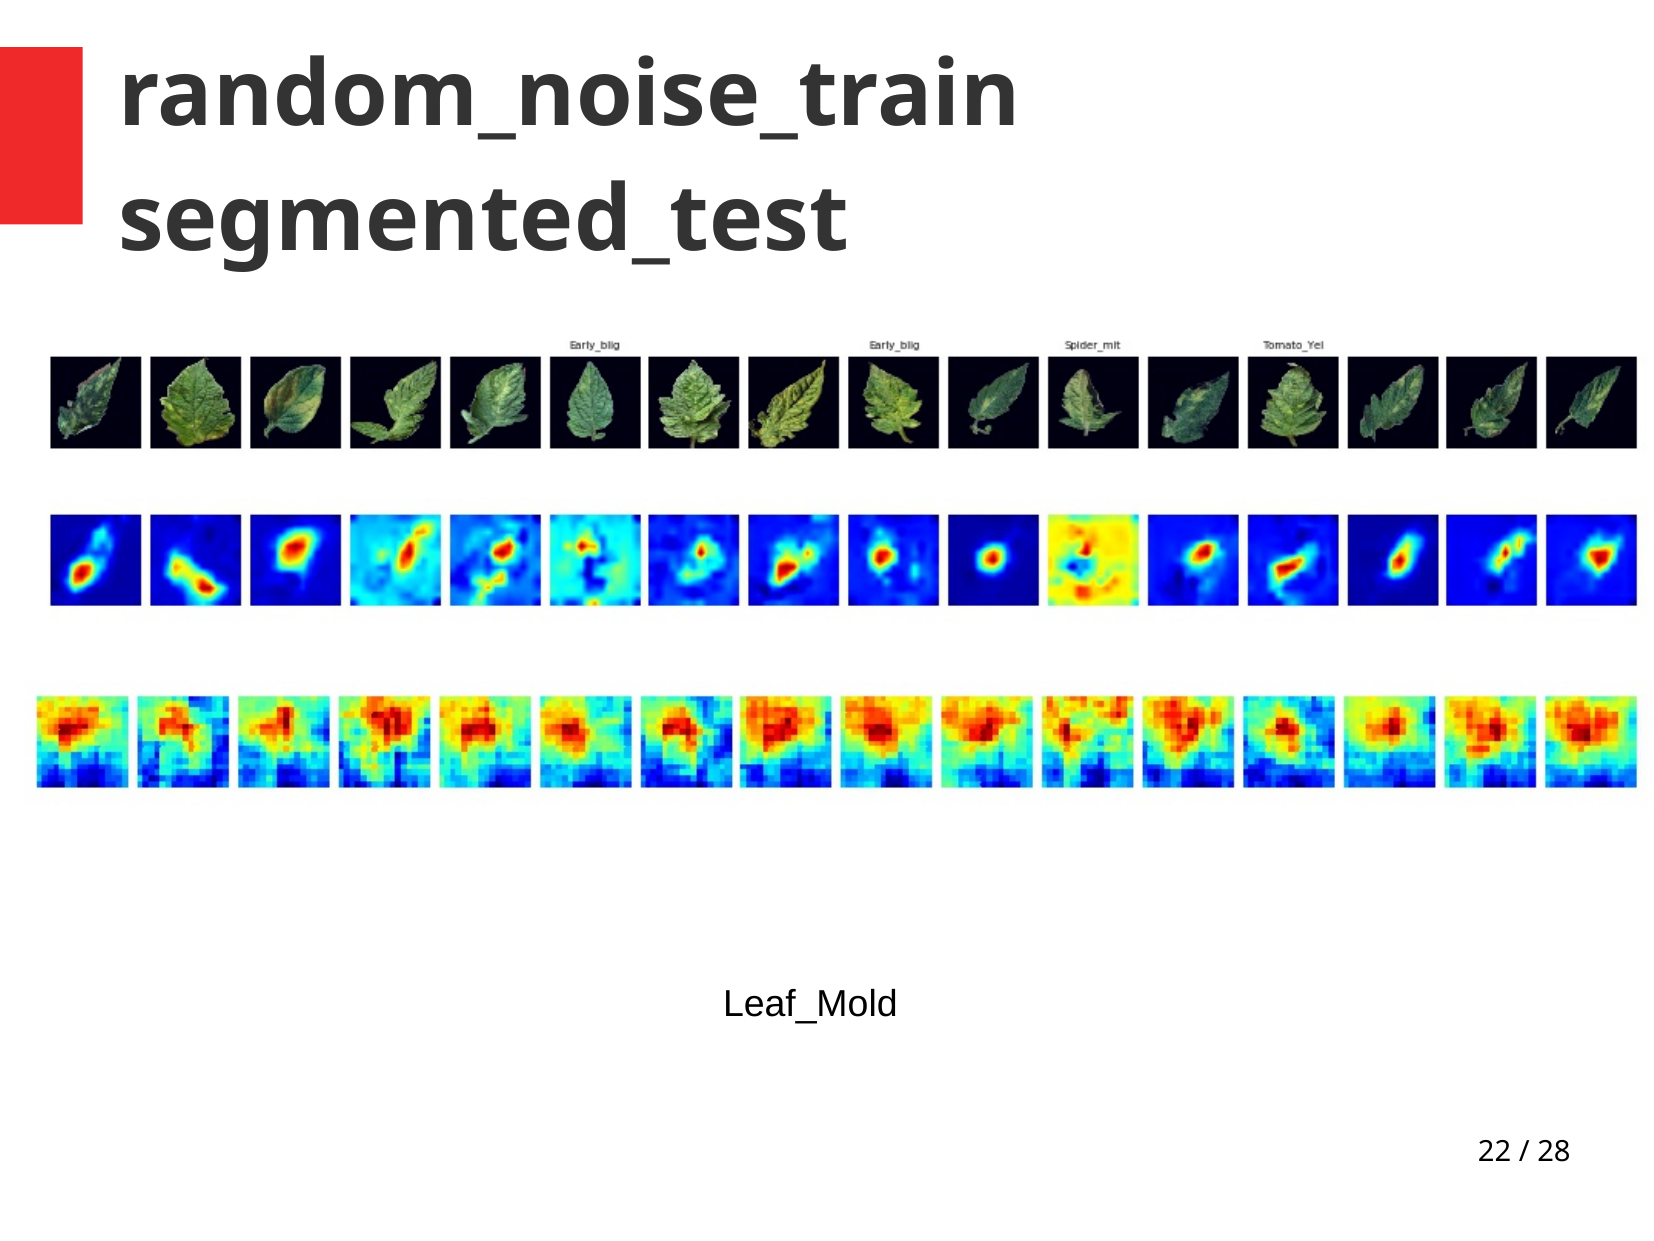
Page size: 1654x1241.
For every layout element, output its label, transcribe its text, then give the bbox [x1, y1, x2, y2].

text_box Leaf_Mold [708, 975, 913, 1032]
picture [0, 329, 1654, 486]
title random_noise_train segmented_test [118, 45, 1571, 260]
picture [0, 498, 1654, 643]
picture [0, 681, 1654, 826]
